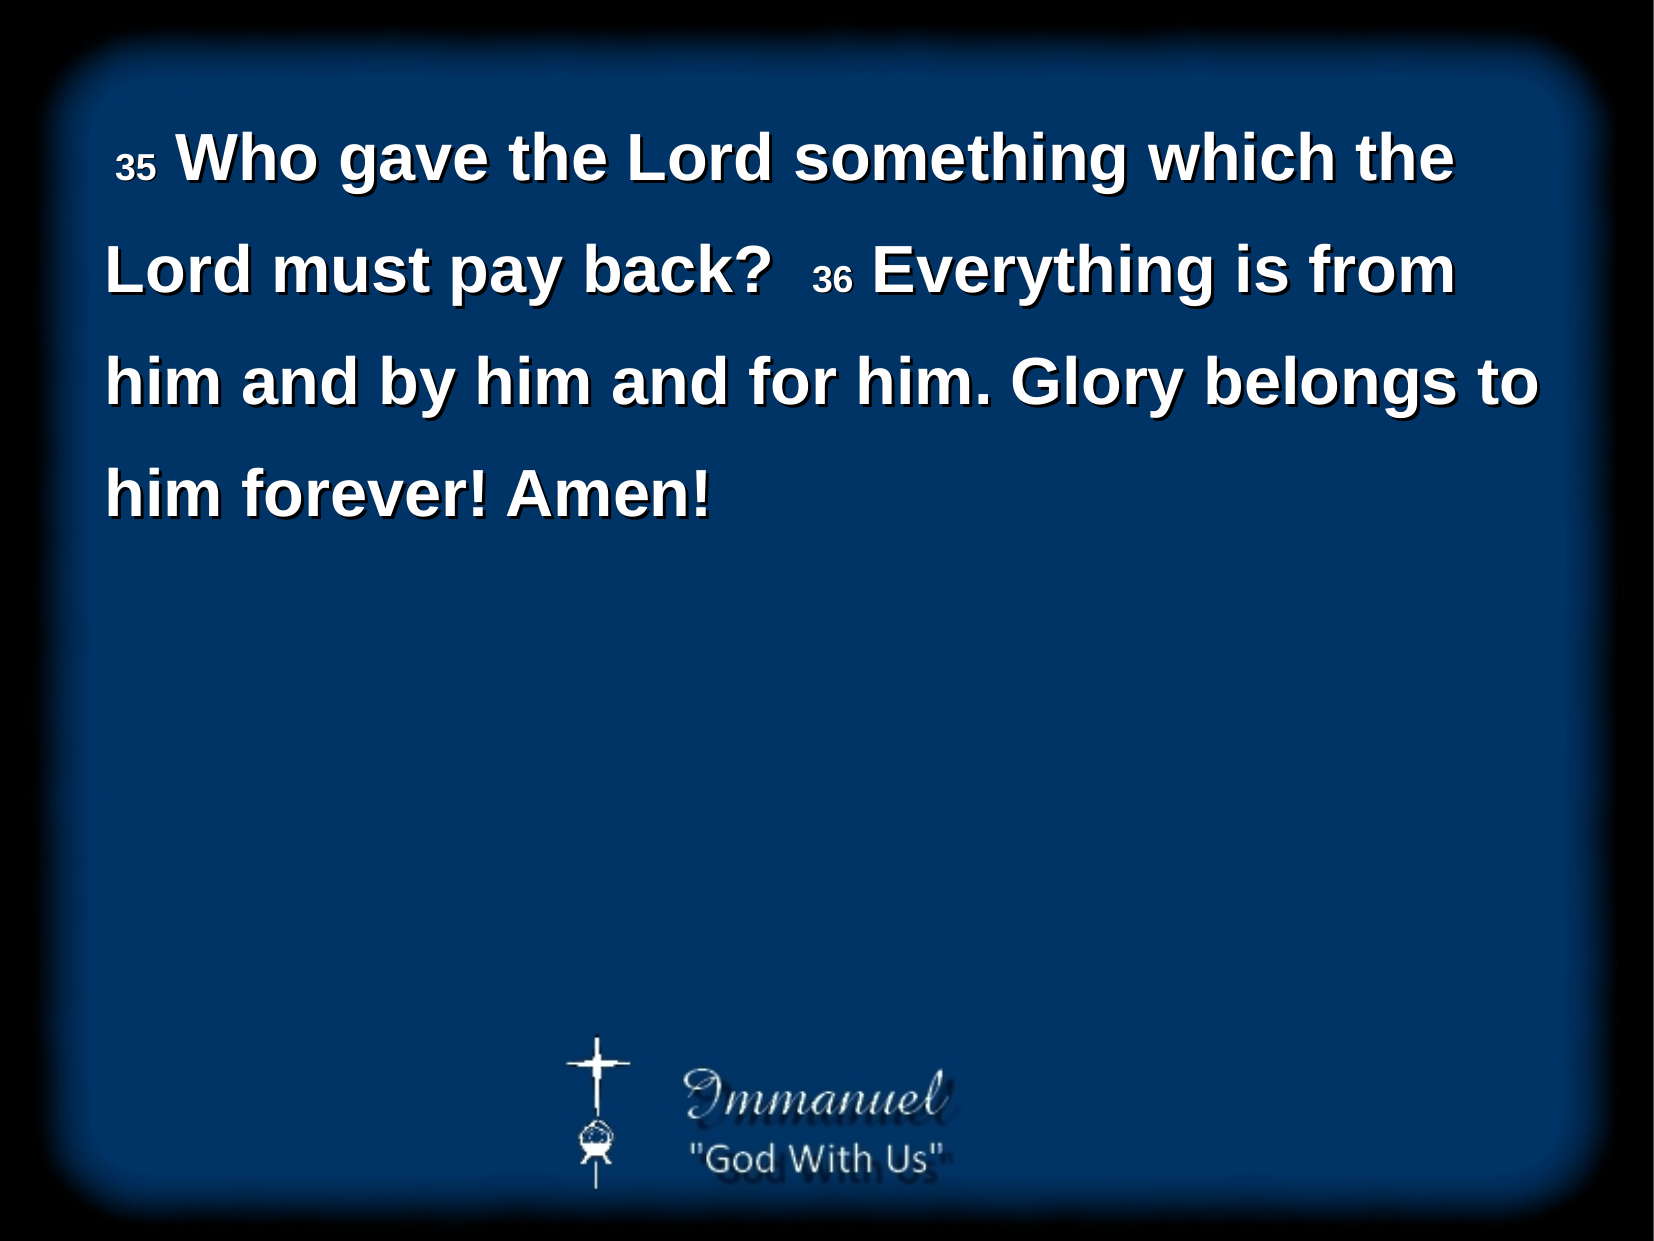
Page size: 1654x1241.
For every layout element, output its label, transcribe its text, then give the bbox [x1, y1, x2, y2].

text_box 35 Who gave the Lord something which the Lord must pay back? 36 Everything is from him and by him and for him. Glory belongs to him forever! Amen! [90, 75, 1576, 499]
picture [0, 0, 1654, 1241]
